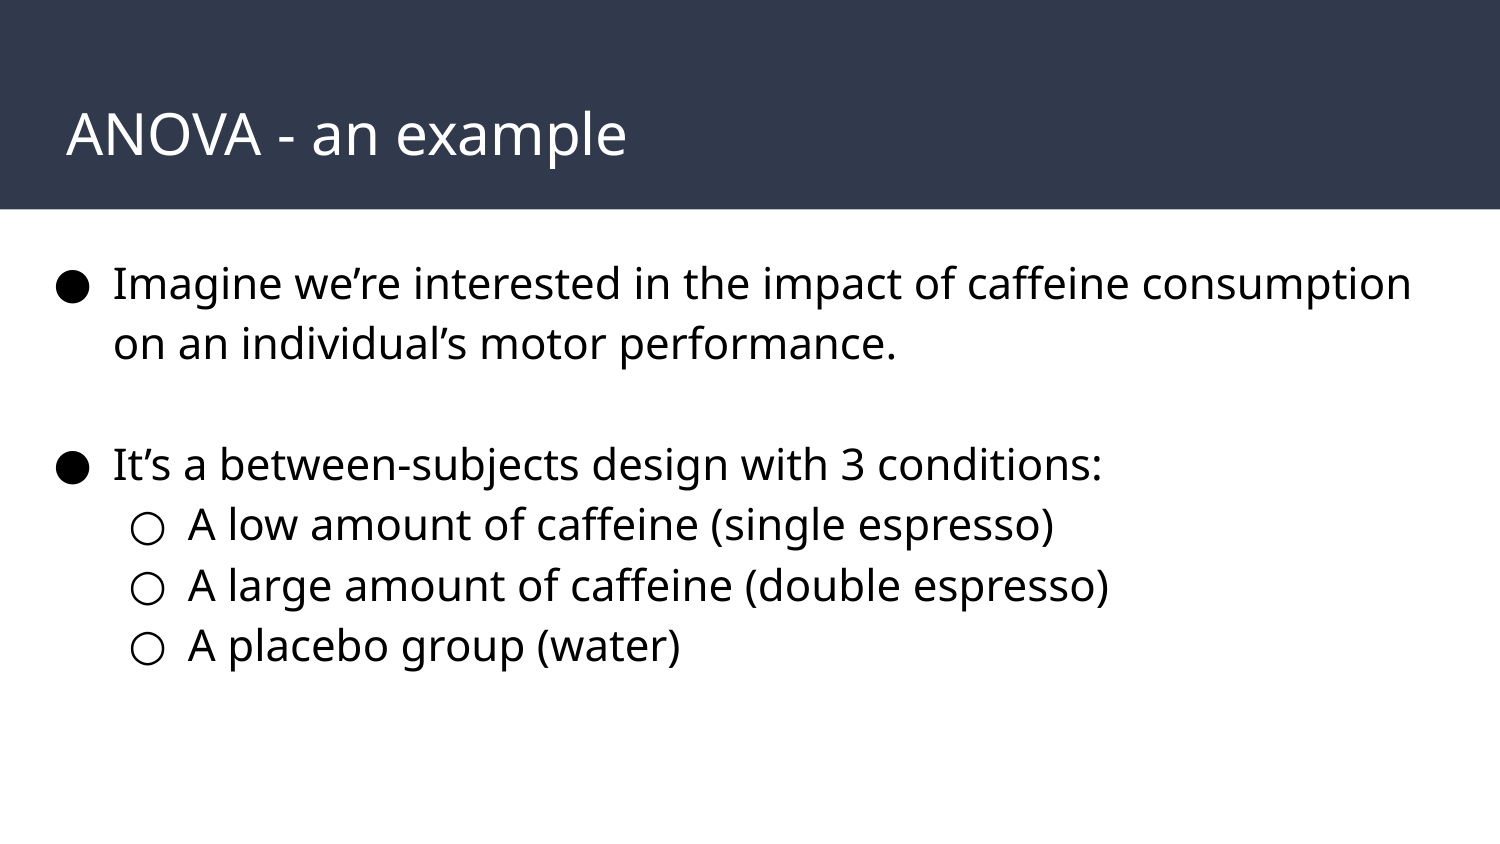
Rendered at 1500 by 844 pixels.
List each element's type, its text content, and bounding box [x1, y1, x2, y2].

title ANOVA - an example [51, 82, 1449, 185]
text_box Imagine we’re interested in the impact of caffeine consumption on an individual’s motor performance. It’s a between-subjects design with 3 conditions: A low amount of caffeine (single espresso) A large amount of caffeine (double espresso) A placebo group (water) [22, 232, 1467, 828]
